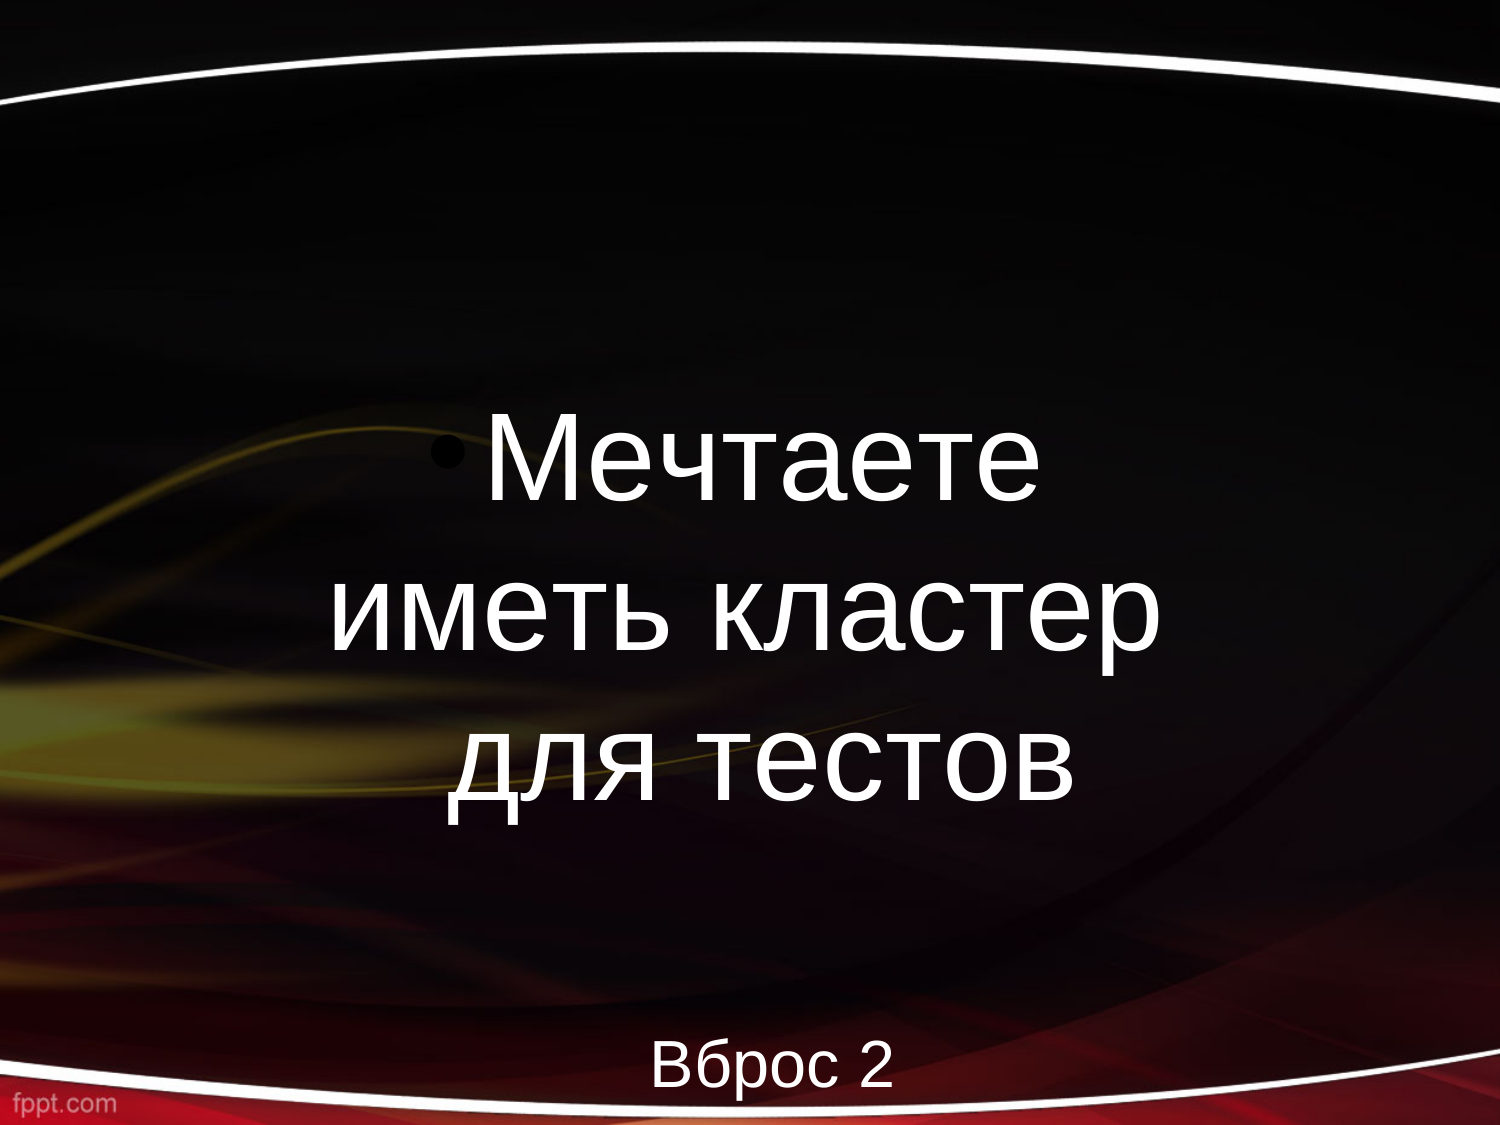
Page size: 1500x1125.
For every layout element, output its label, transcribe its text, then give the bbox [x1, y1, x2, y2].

list Мечтаете иметь кластер для тестов [257, 345, 1213, 856]
title Вброс 2 [450, 967, 1096, 1125]
picture [0, 0, 1500, 1125]
